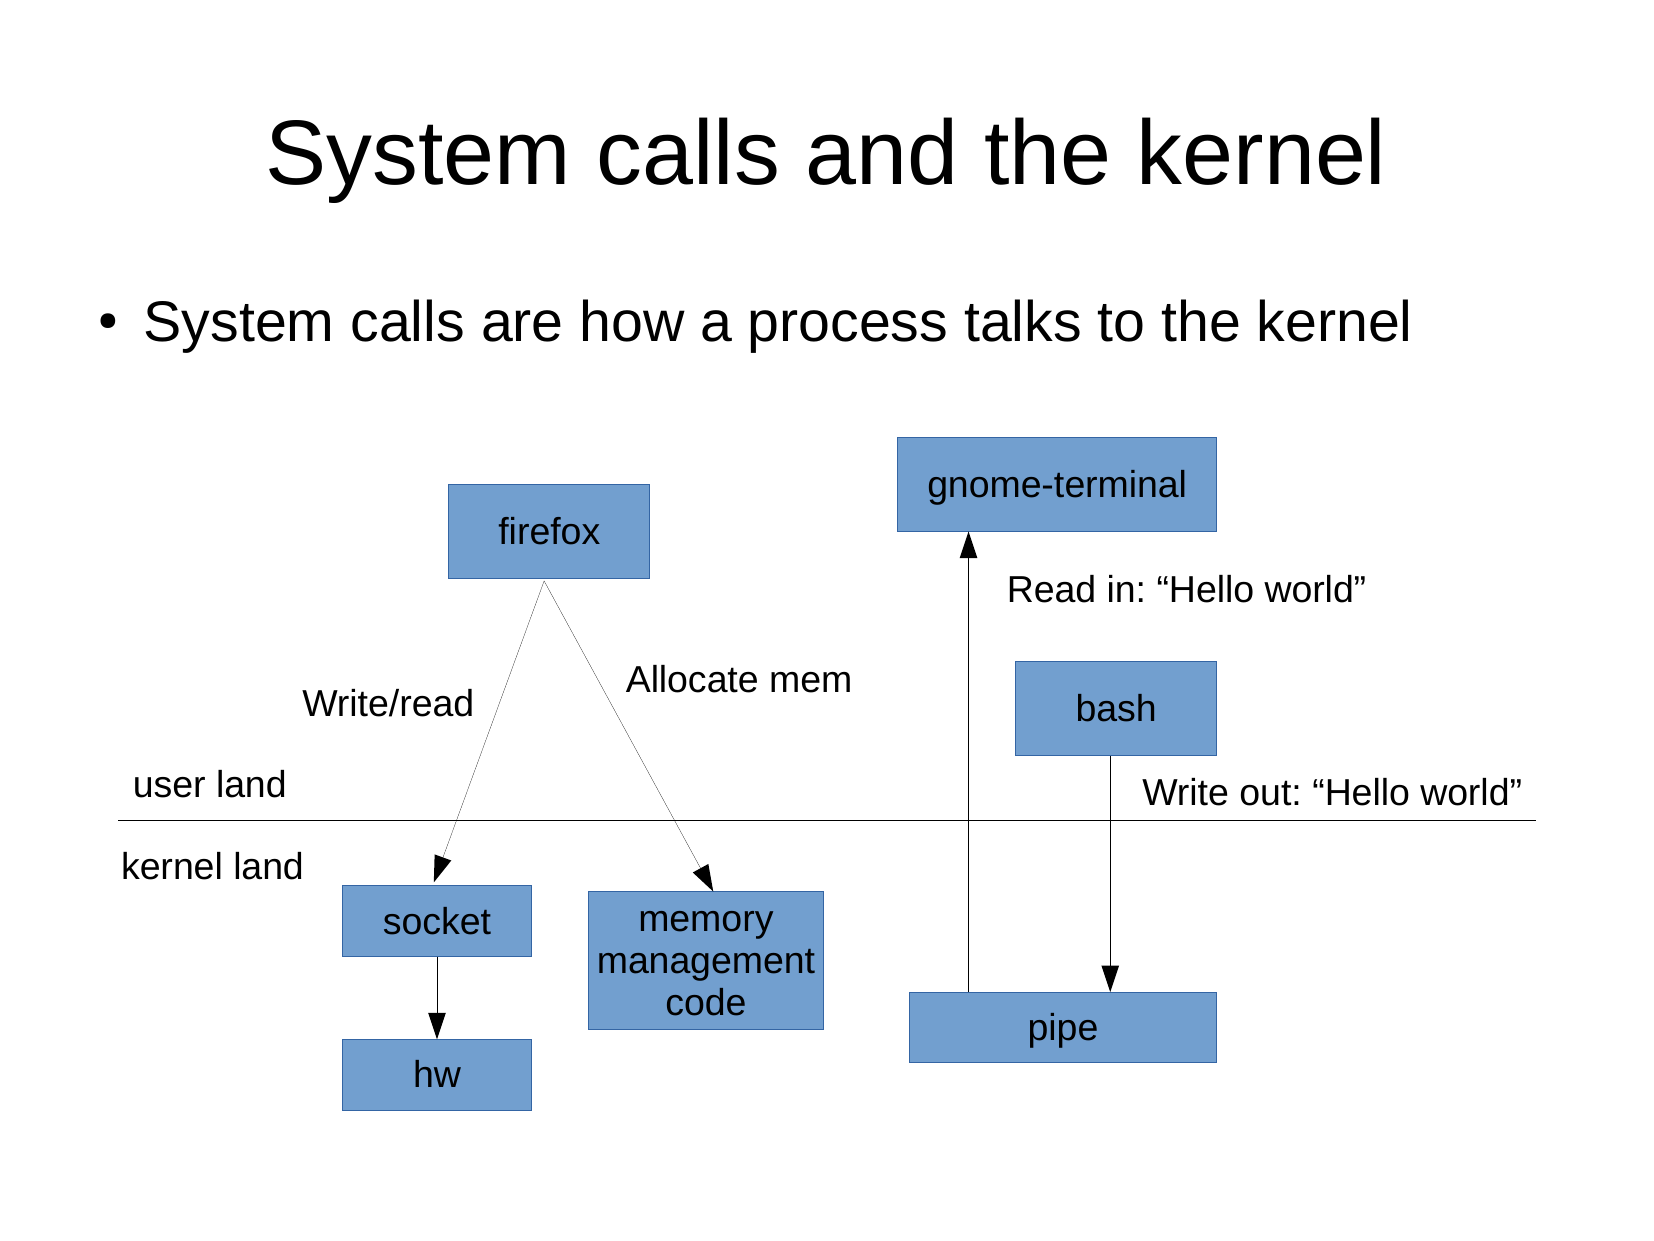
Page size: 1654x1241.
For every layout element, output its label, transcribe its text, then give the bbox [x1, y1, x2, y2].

text_box user land [118, 755, 302, 813]
text_box kernel land [106, 838, 319, 896]
list System calls are how a process talks to the kernel [82, 290, 1571, 402]
text_box Allocate mem [611, 651, 868, 708]
text_box gnome-terminal [897, 437, 1217, 532]
text_box pipe [909, 992, 1217, 1063]
text_box Read in: “Hello world” [992, 561, 1550, 618]
text_box Write/read [287, 675, 490, 732]
text_box memory management code [588, 891, 824, 1030]
title System calls and the kernel [82, 49, 1571, 257]
text_box hw [342, 1039, 532, 1111]
text_box Write out: “Hello world” [1127, 764, 1540, 821]
text_box bash [1015, 661, 1217, 756]
text_box socket [342, 885, 532, 957]
text_box firefox [448, 484, 650, 579]
